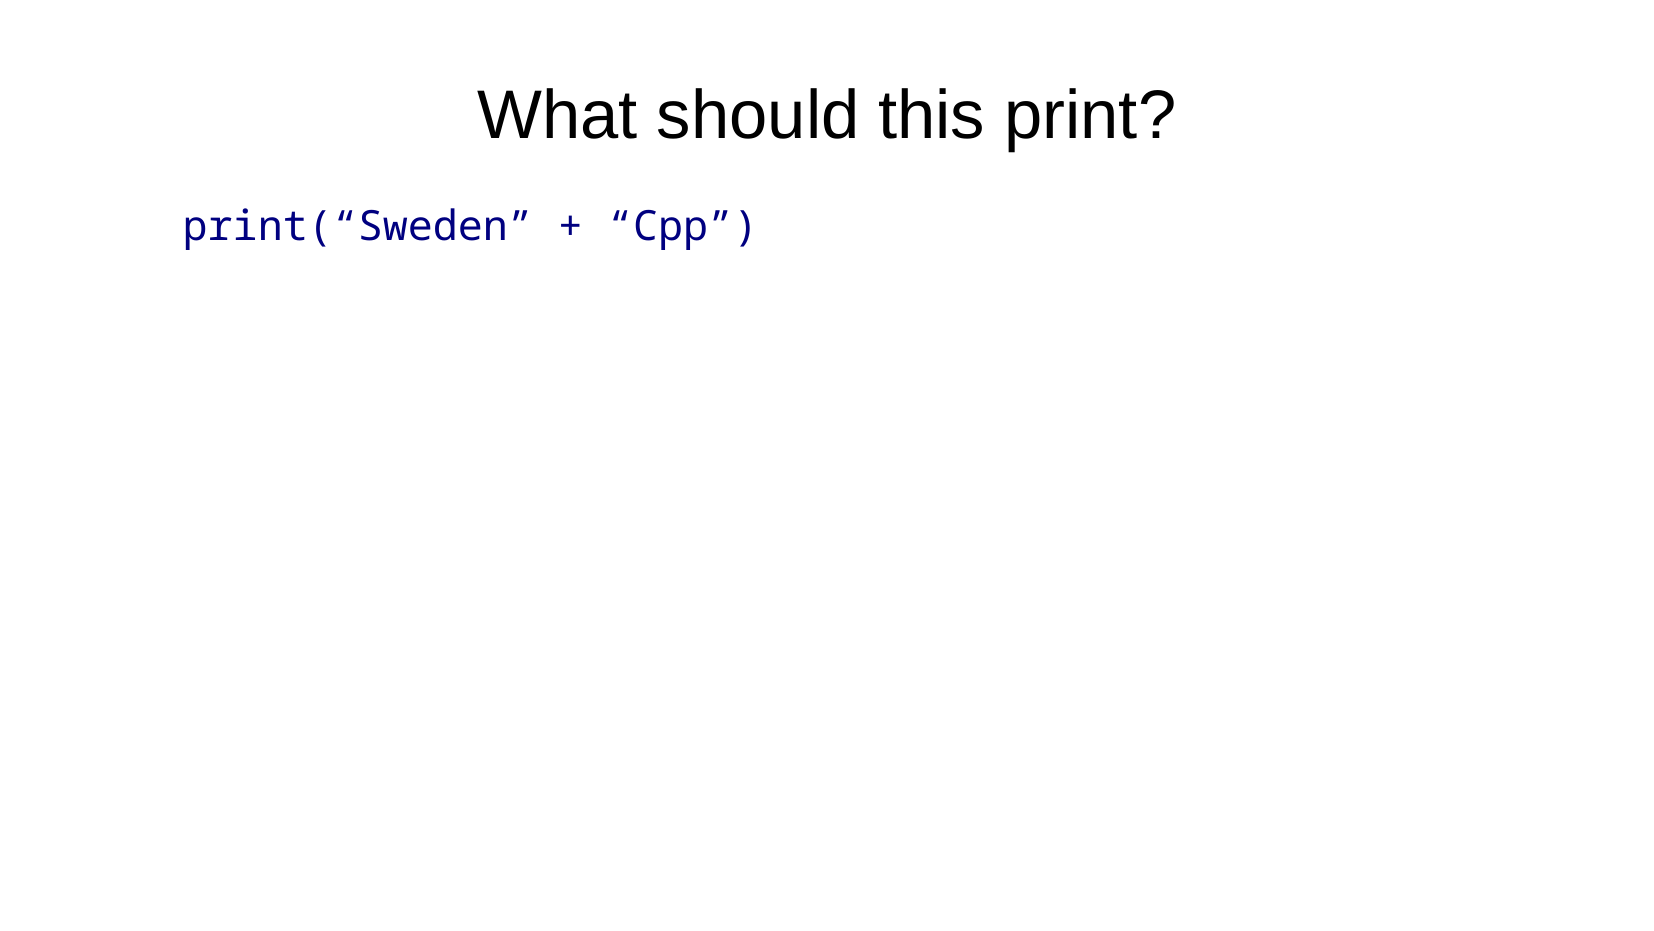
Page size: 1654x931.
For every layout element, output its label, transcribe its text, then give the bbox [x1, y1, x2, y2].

title What should this print? [82, 37, 1572, 193]
list print(“Sweden” + “Cpp”) [82, 195, 1571, 735]
